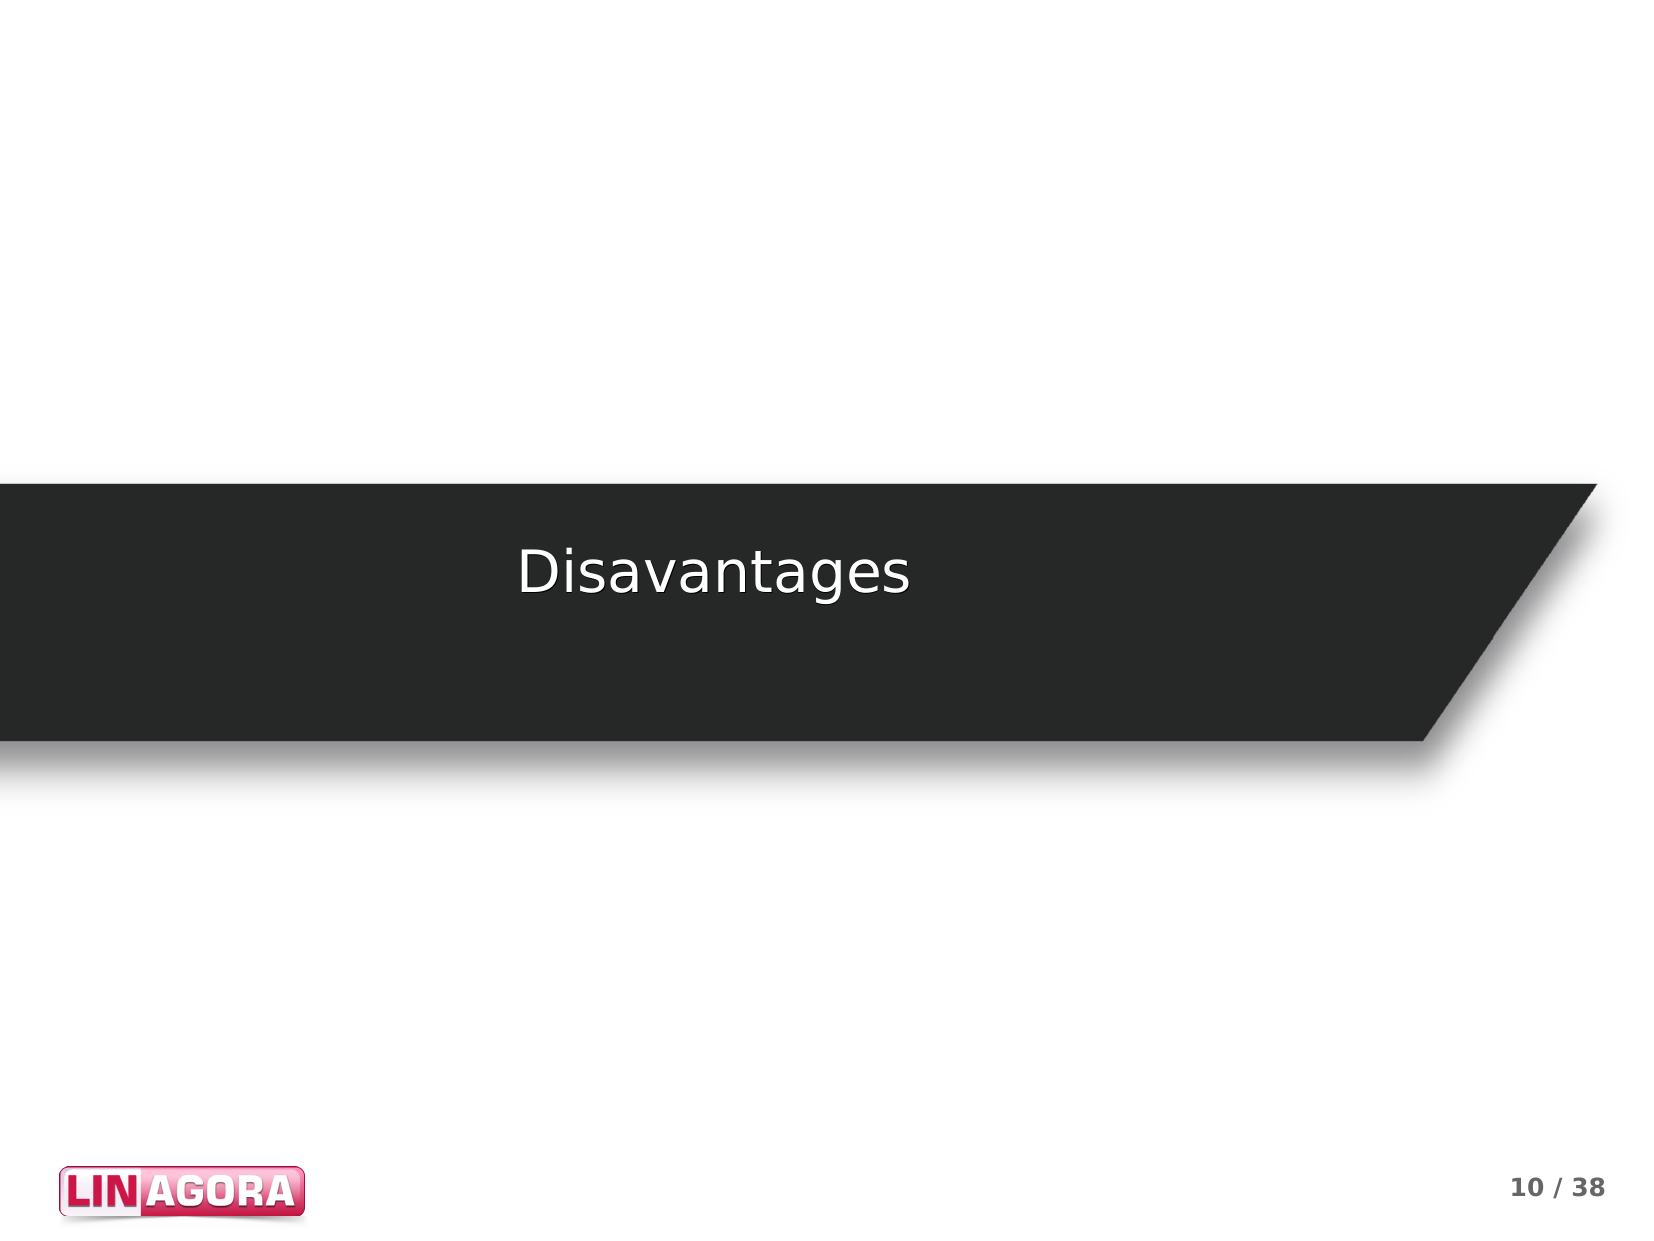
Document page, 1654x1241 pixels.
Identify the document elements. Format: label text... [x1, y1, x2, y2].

picture [59, 1166, 308, 1229]
title Disavantages [82, 460, 1347, 686]
